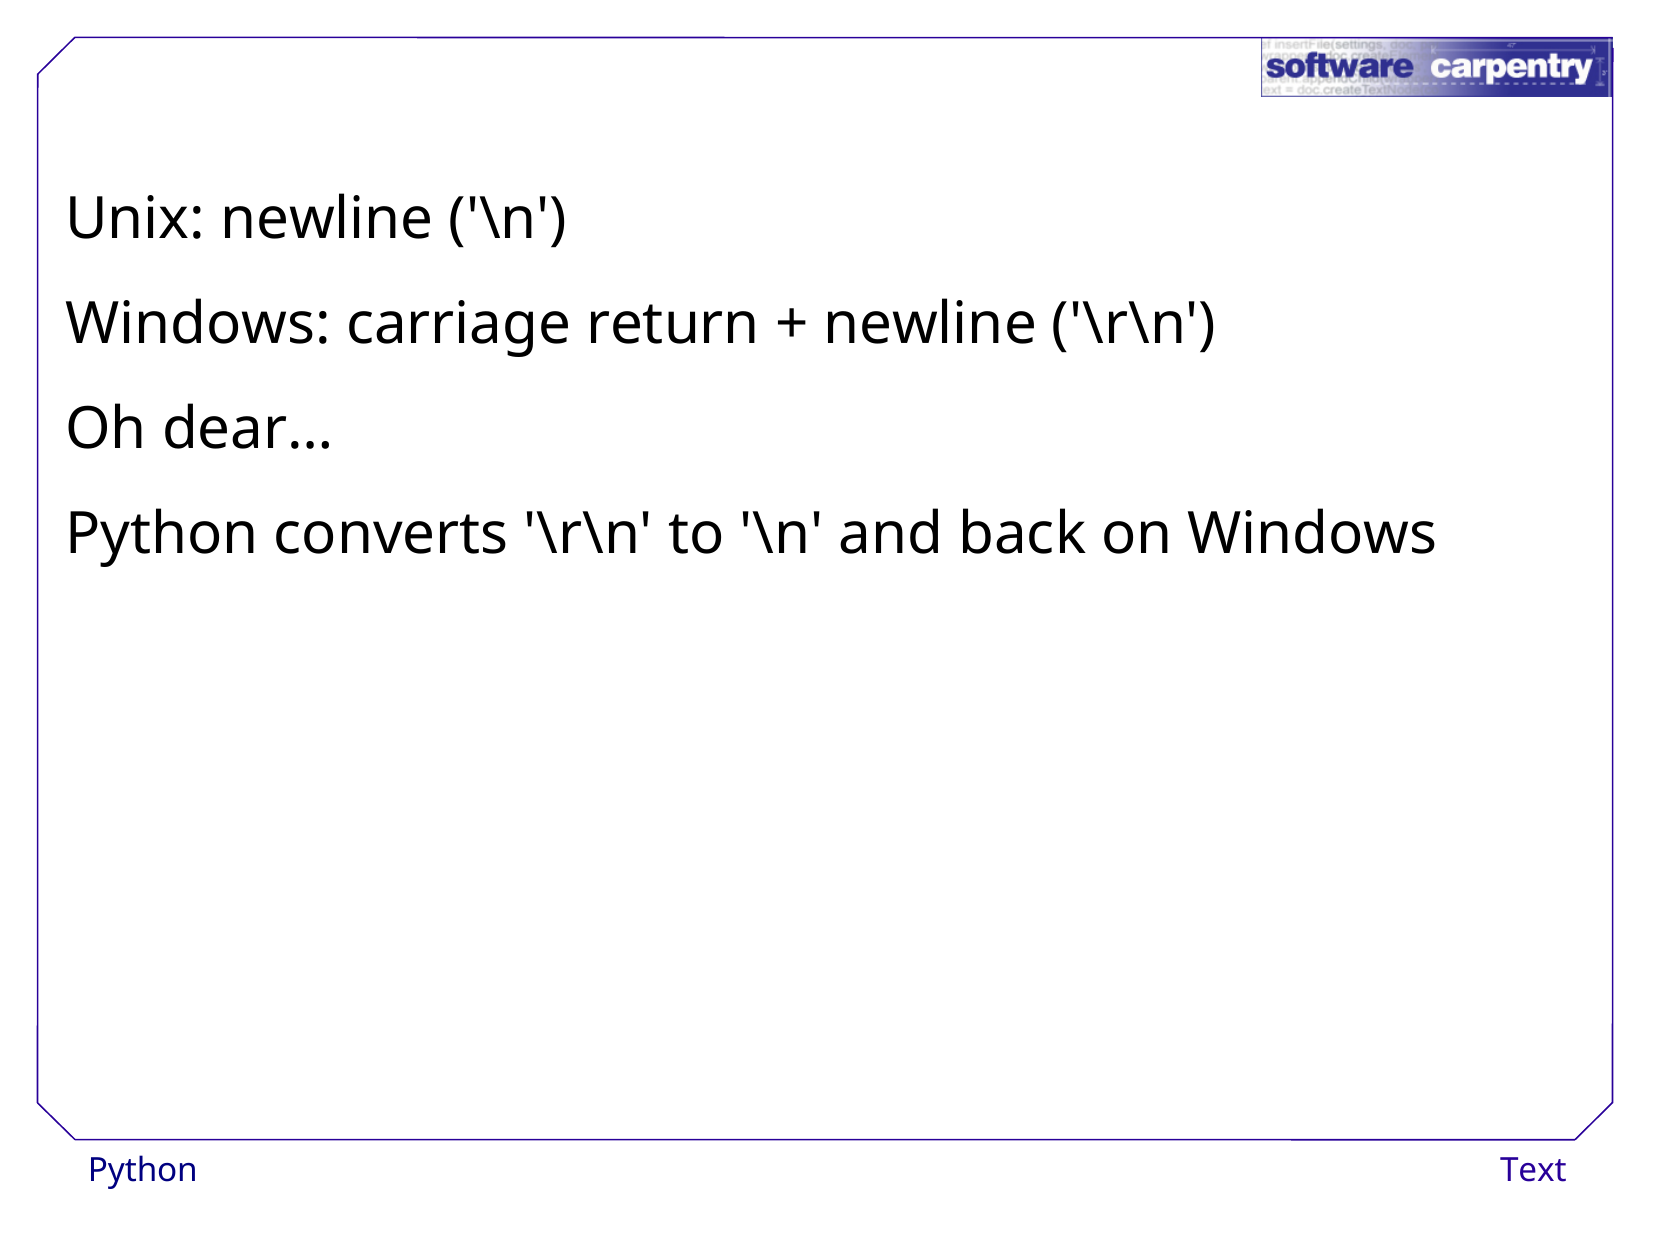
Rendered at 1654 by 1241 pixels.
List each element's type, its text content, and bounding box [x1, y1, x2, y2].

text_box Unix: newline ('\n') Windows: carriage return + newline ('\r\n') Oh dear… Python converts '\r\n' to '\n' and back on Windows [50, 137, 1603, 574]
picture [1261, 39, 1613, 97]
